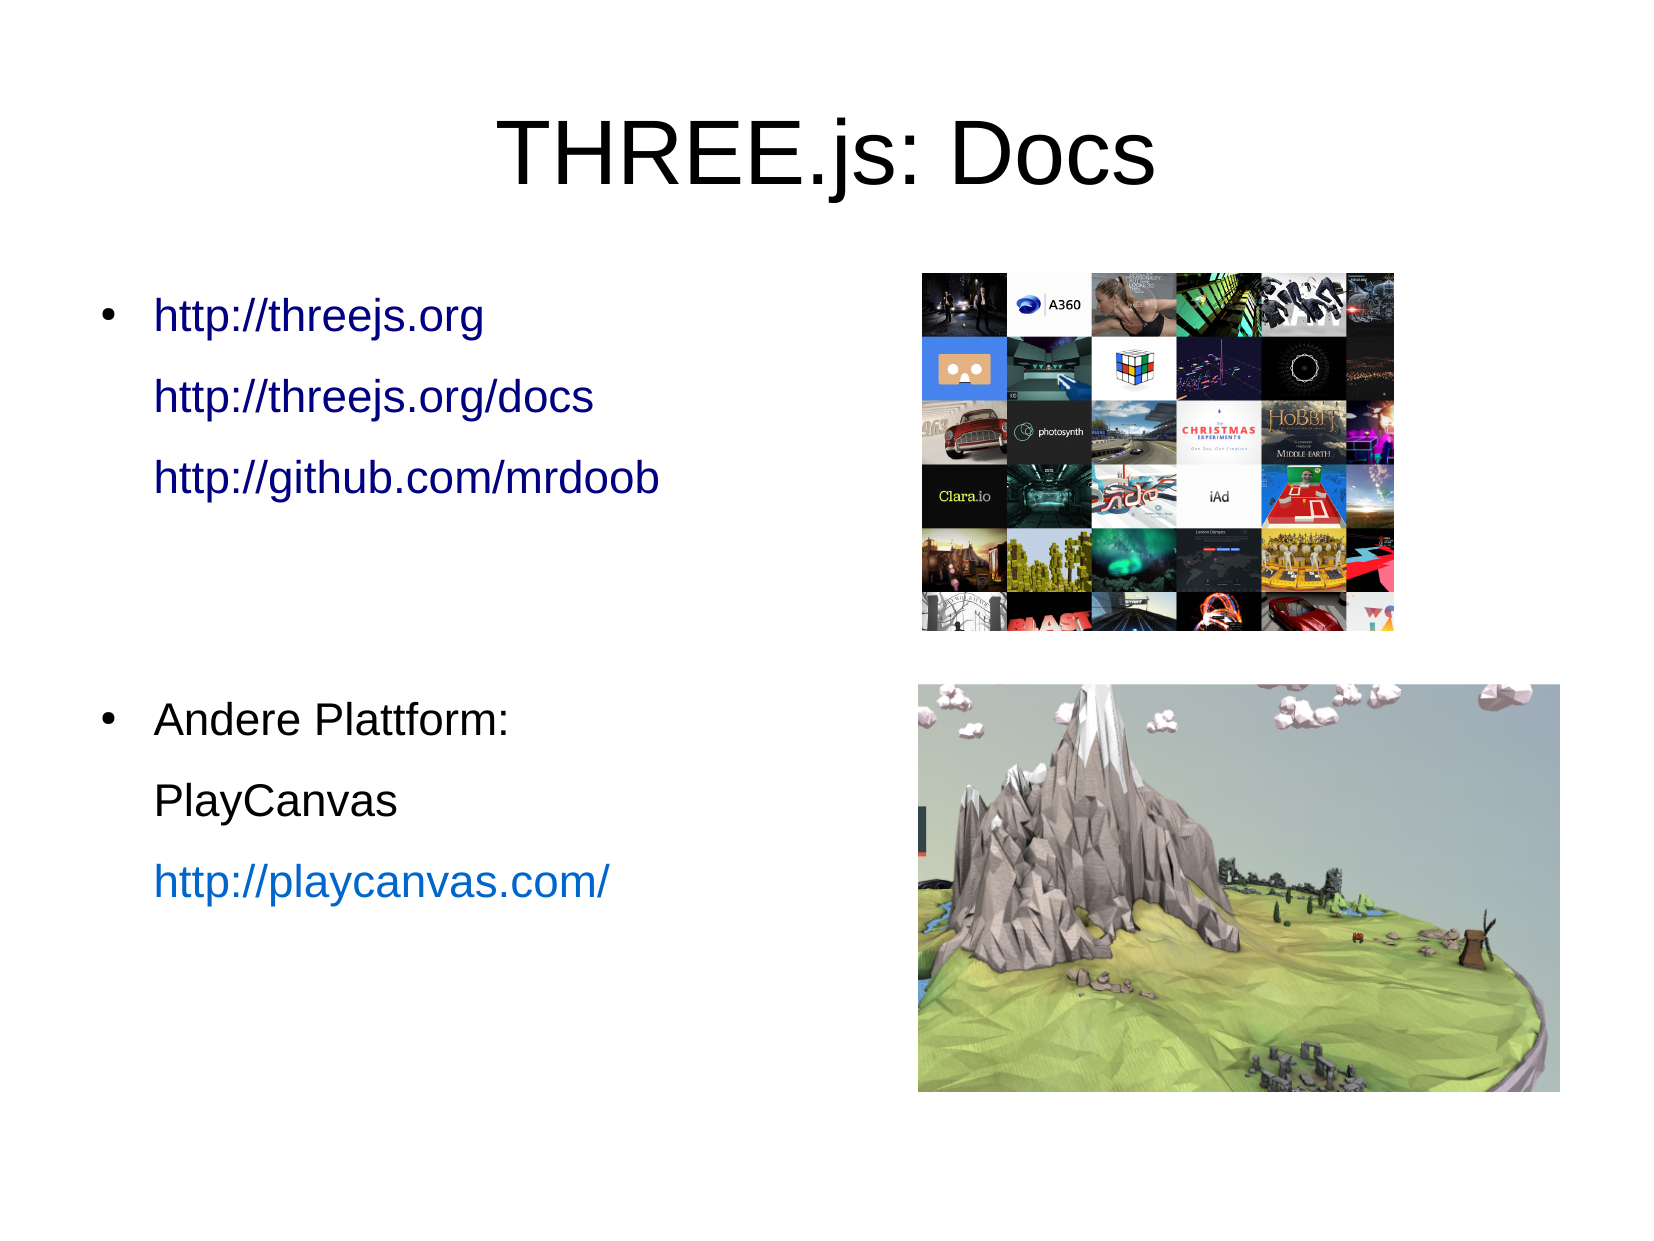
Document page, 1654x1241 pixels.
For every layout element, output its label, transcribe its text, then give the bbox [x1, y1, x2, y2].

picture [921, 271, 1394, 631]
text_box [82, 290, 809, 1010]
list [888, 310, 1615, 1031]
picture [918, 1031, 1560, 1092]
title THREE.js: Docs [82, 49, 1571, 257]
